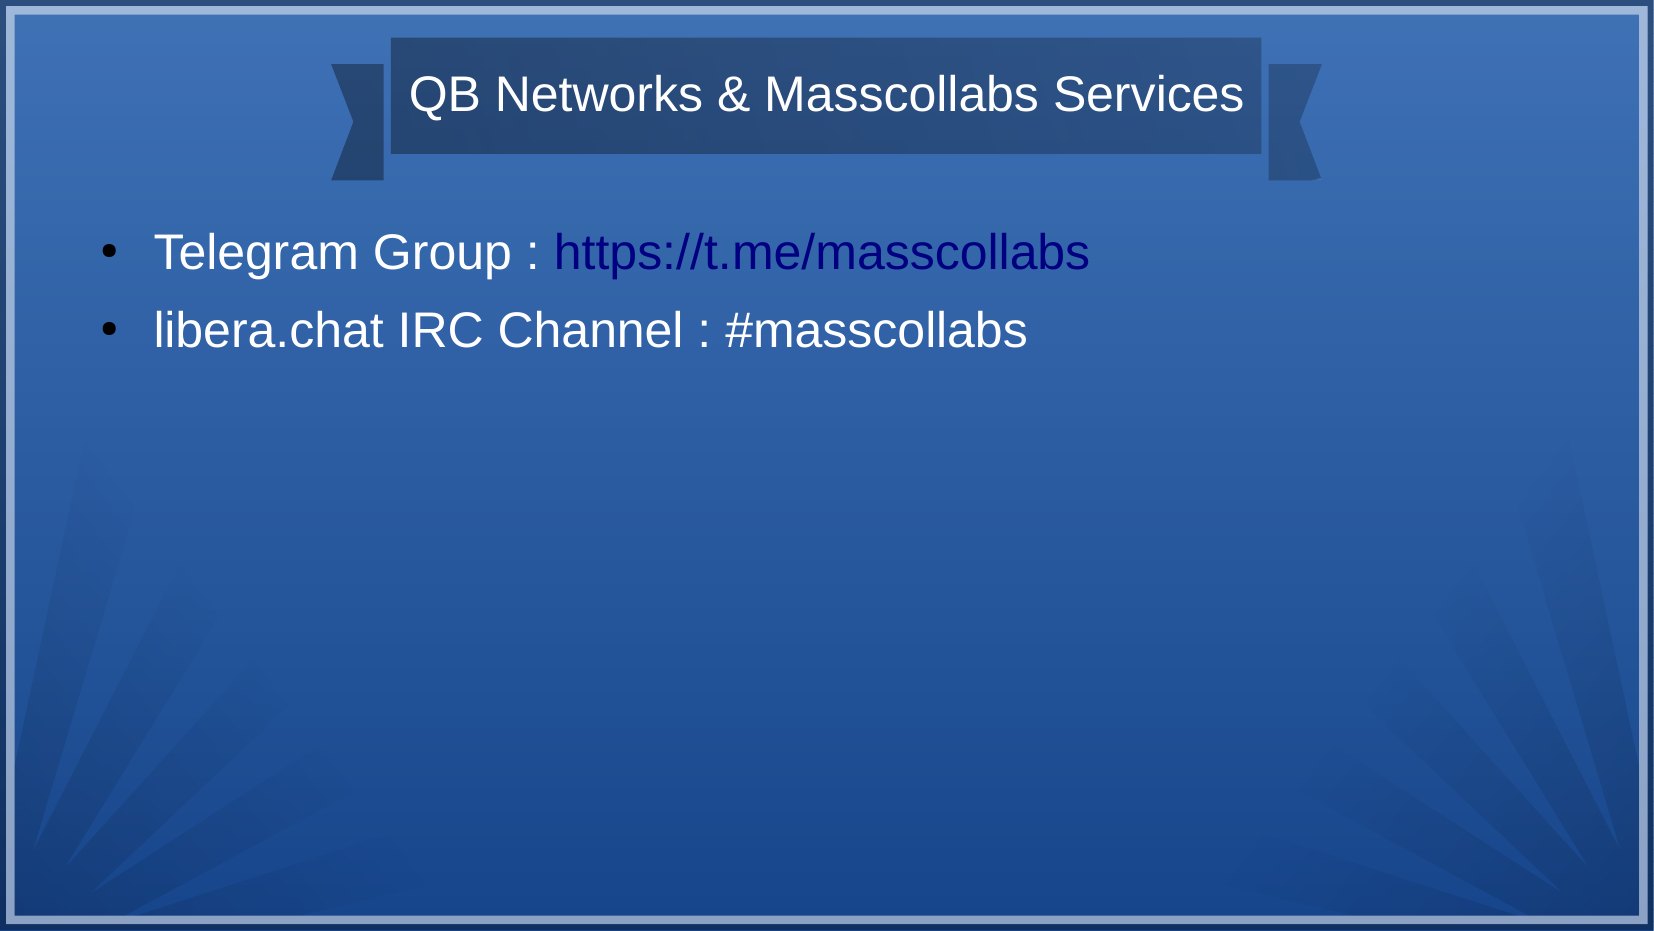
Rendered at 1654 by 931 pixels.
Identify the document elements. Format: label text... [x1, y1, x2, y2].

title QB Networks & Masscollabs Services [389, 35, 1264, 154]
list Telegram Group : https://t.me/masscollabs libera.chat IRC Channel : #masscollabs [82, 224, 1571, 848]
